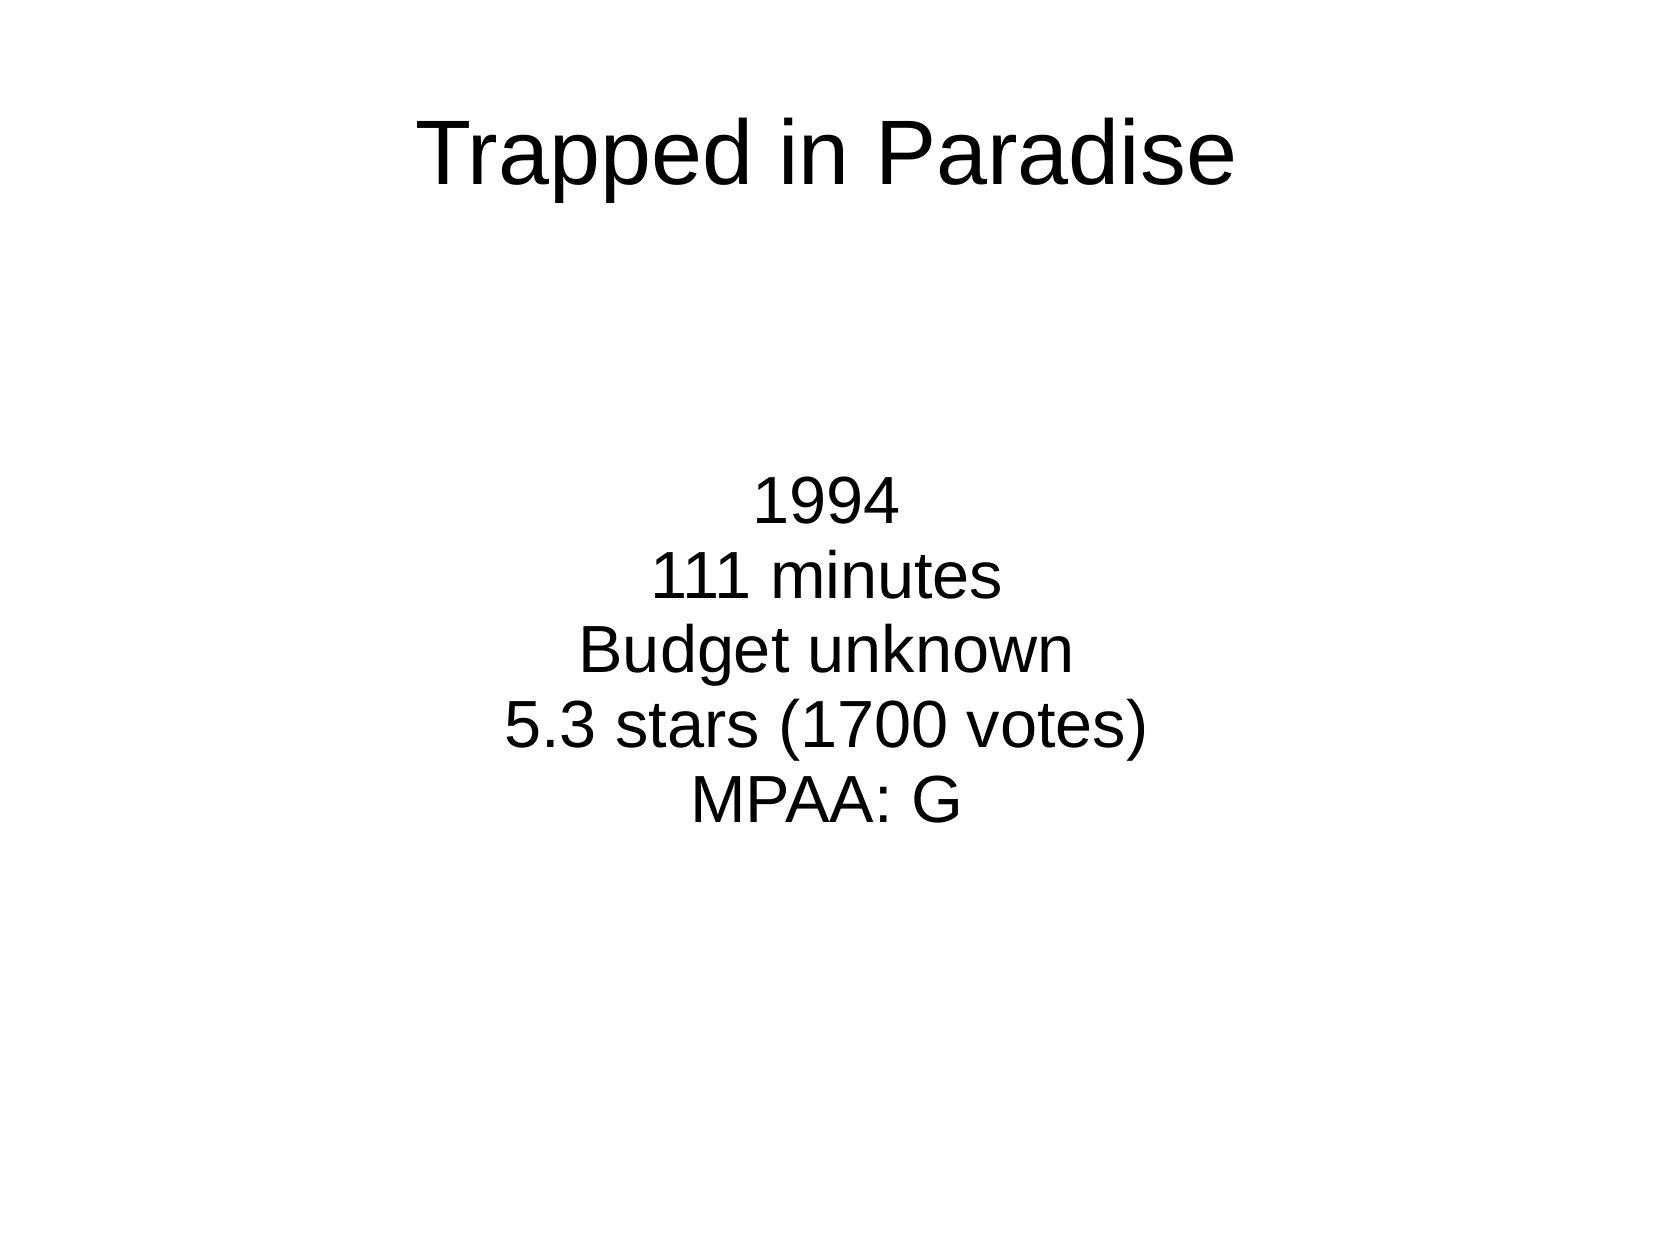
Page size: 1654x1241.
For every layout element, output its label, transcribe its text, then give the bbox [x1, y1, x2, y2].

title Trapped in Paradise [82, 49, 1571, 257]
subtitle 1994 111 minutes Budget unknown 5.3 stars (1700 votes) MPAA: G [82, 290, 1571, 1010]
